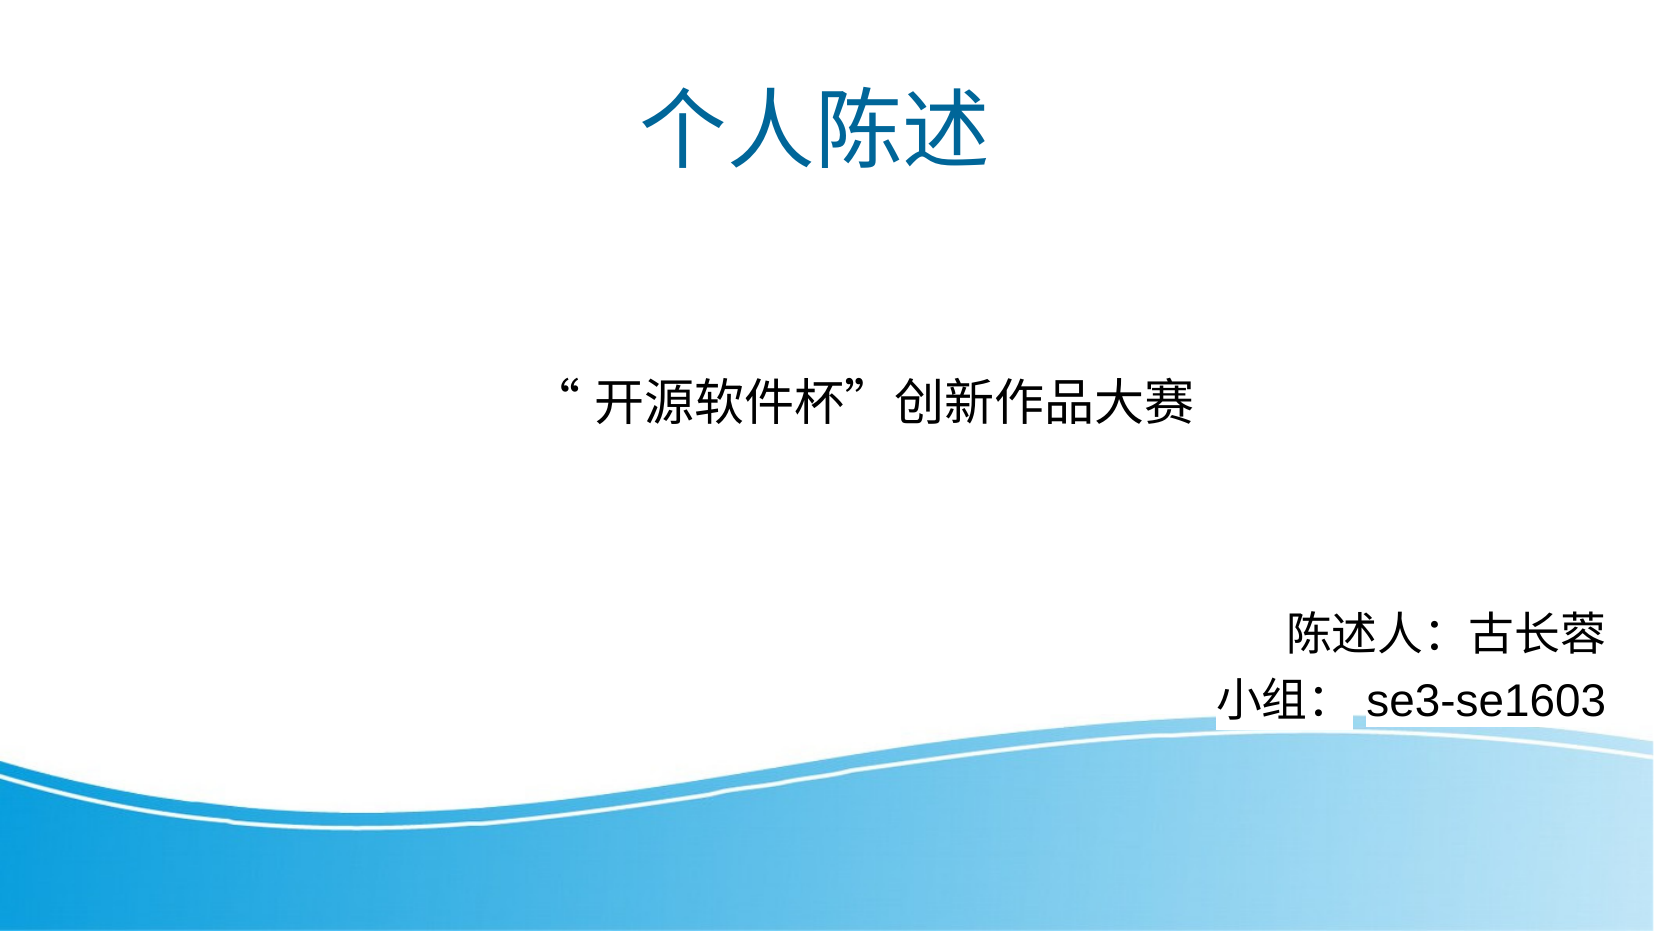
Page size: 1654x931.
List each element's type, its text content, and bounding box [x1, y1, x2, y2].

subtitle “开源软件杯”创新作品大赛 陈述人：古长蓉 小组：se3-se1603 [118, 104, 1607, 885]
picture [0, 714, 1654, 931]
title 个人陈述 [70, 45, 1559, 201]
